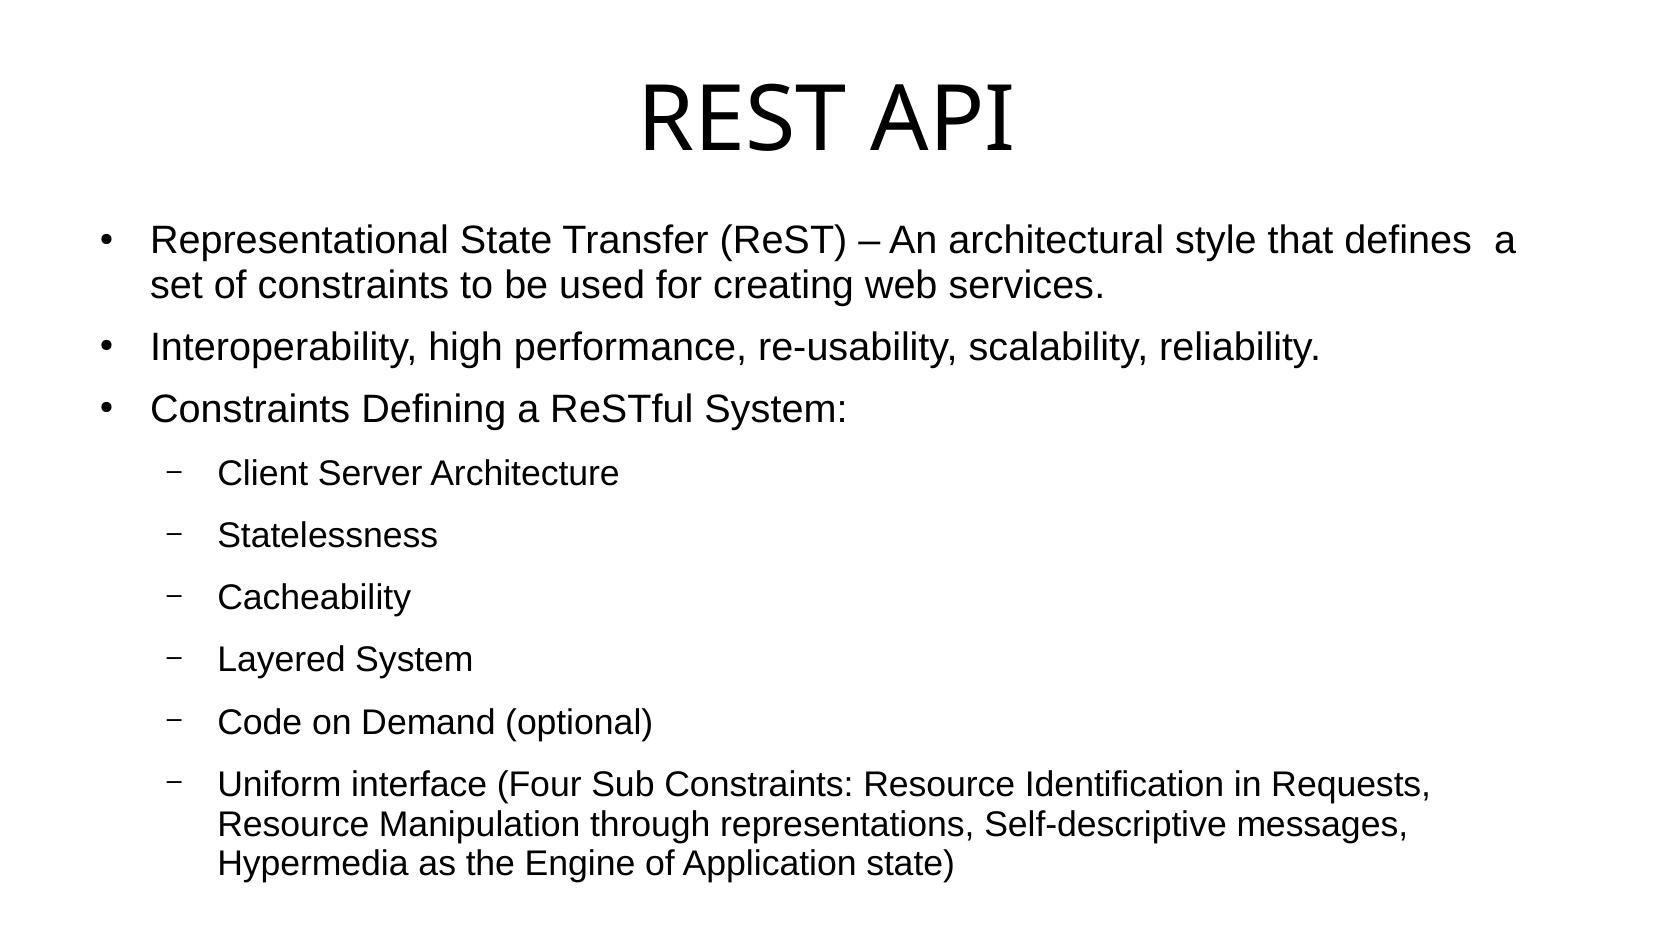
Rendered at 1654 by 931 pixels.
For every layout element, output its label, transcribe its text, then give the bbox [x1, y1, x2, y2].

title REST API [82, 37, 1571, 193]
list Representational State Transfer (ReST) – An architectural style that defines a set of constraints to be used for creating web services. Interoperability, high performance, re-usability, scalability, reliability. Constraints Defining a ReSTful System: Client Server Architecture Statelessness Cacheability Layered System Code on Demand (optional) Uniform interface (Four Sub Constraints: Resource Identification in Requests, Resource Manipulation through representations, Self-descriptive messages, Hypermedia as the Engine of Application state) [82, 217, 1571, 886]
